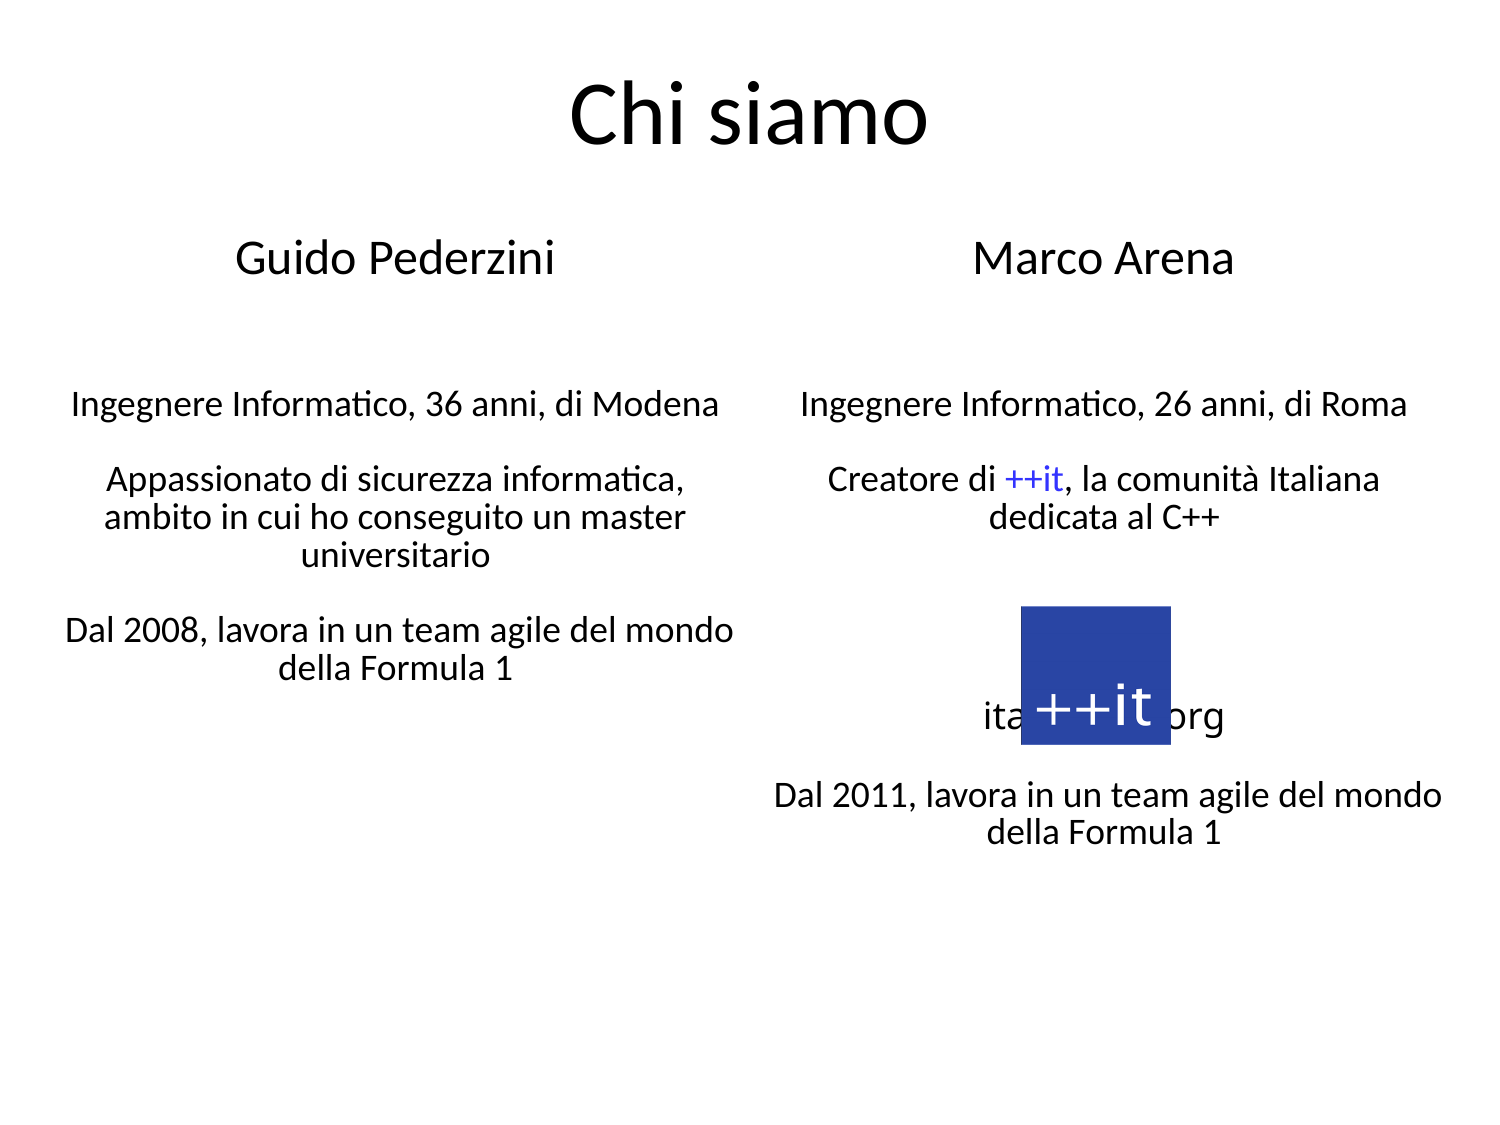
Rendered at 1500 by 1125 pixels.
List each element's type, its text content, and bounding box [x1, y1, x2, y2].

table_cell Ingegnere Informatico, 36 anni, di Modena Appassionato di sicurezza informatica, ambito in cui ho conseguito un master universitario Dal 2008, lavora in un team agile del mondo della Formula 1 [41, 305, 750, 1025]
table_header Marco Arena [750, 229, 1459, 305]
table_header Guido Pederzini [41, 229, 750, 305]
picture [1021, 606, 1171, 745]
table_cell Ingegnere Informatico, 26 anni, di Roma Creatore di ++it, la comunità Italiana dedicata al C++ italiancpp.org Dal 2011, lavora in un team agile del mondo della Formula 1 [750, 305, 1459, 1025]
title Chi siamo [75, 45, 1425, 229]
